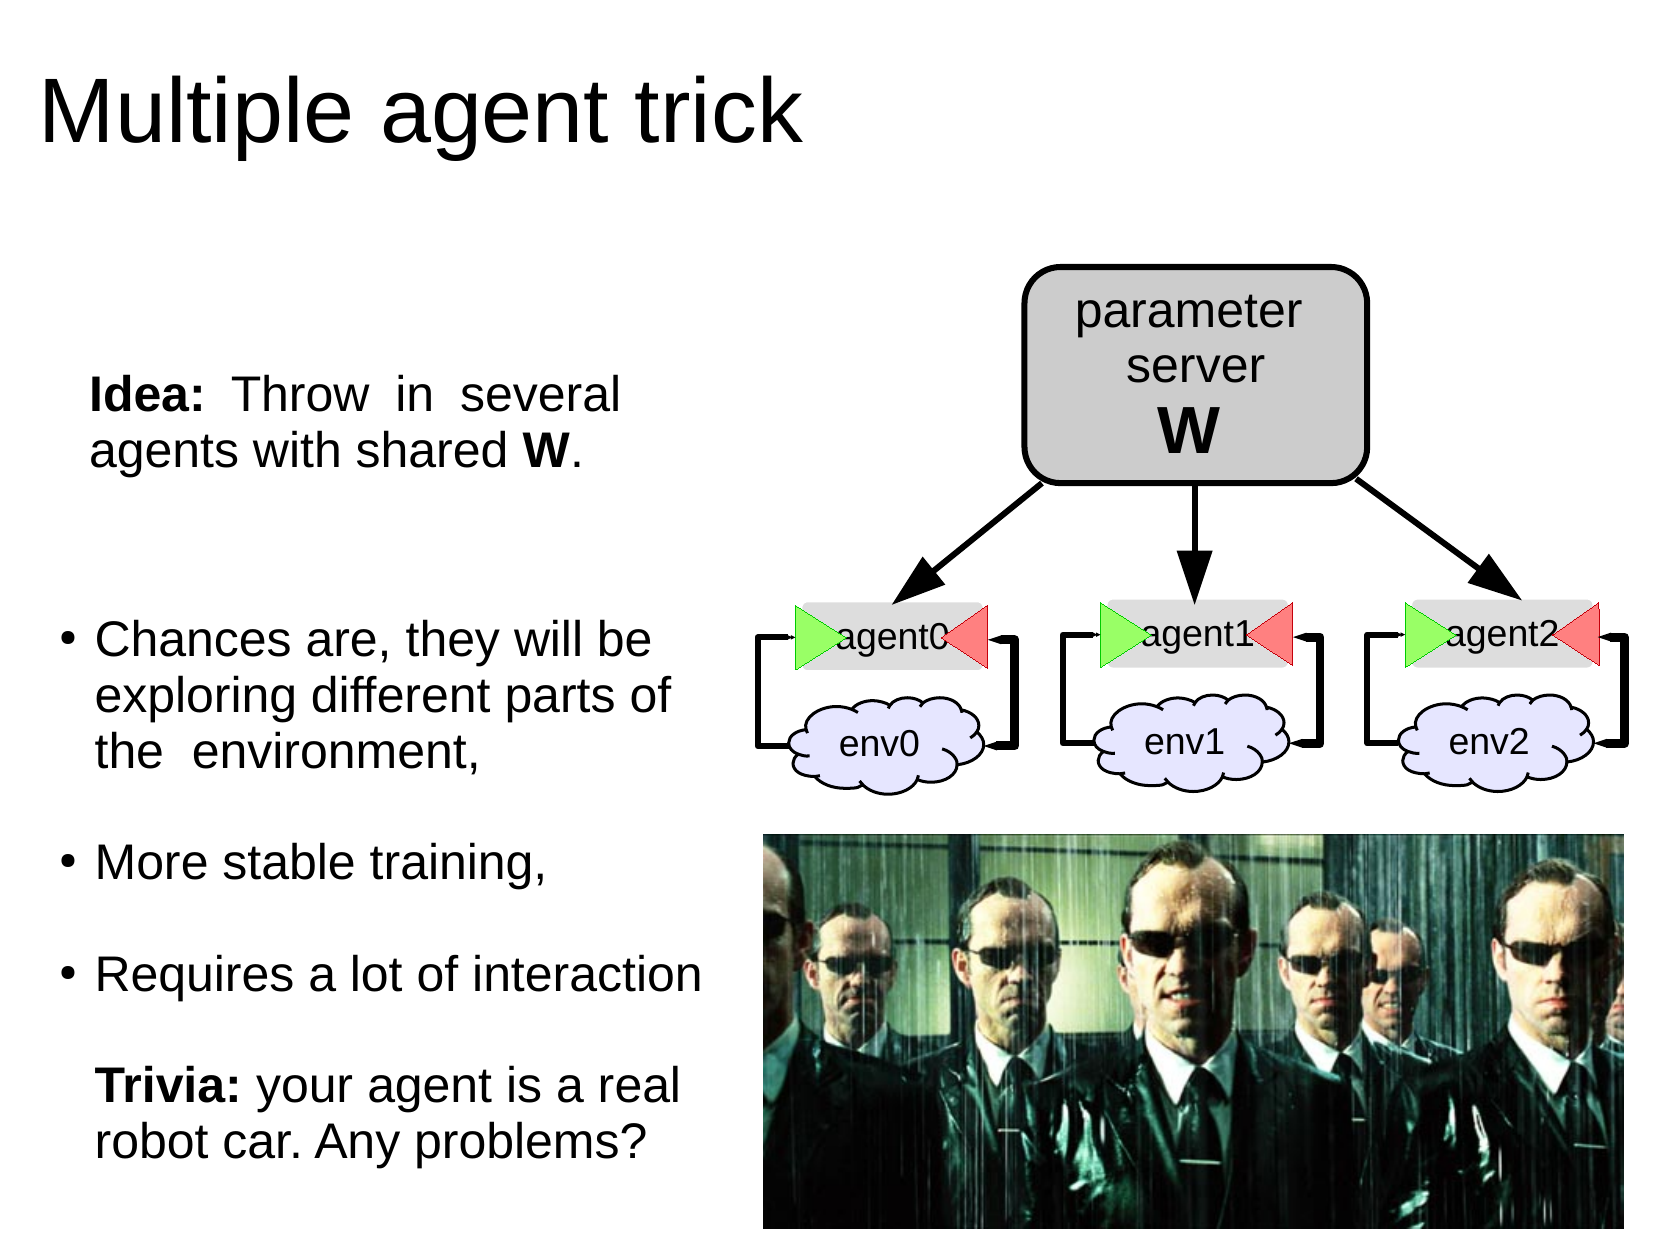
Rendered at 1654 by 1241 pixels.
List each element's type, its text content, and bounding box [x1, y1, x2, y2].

text_box agent0 [793, 593, 992, 680]
picture [764, 834, 1624, 1229]
text_box Idea: Throw in several agents with shared W. [30, 349, 646, 496]
text_box env0 [788, 697, 984, 795]
text_box [1405, 602, 1457, 668]
text_box agent0 [933, 626, 944, 647]
text_box agent1 [1098, 590, 1297, 677]
text_box env2 [1398, 695, 1594, 792]
text_box env1 [1093, 695, 1289, 792]
text_box [941, 605, 988, 669]
text_box [795, 605, 847, 670]
text_box parameter server W [1024, 266, 1368, 484]
text_box [1552, 602, 1600, 666]
text_box [1100, 602, 1152, 668]
text_box Chances are, they will be exploring different parts of the environment, More stable training, Requires a lot of interaction Trivia: your agent is a real robot car. Any problems? [0, 539, 764, 1241]
text_box Multiple agent trick [15, 42, 841, 286]
text_box agent2 [1403, 590, 1602, 677]
text_box [1246, 602, 1293, 666]
